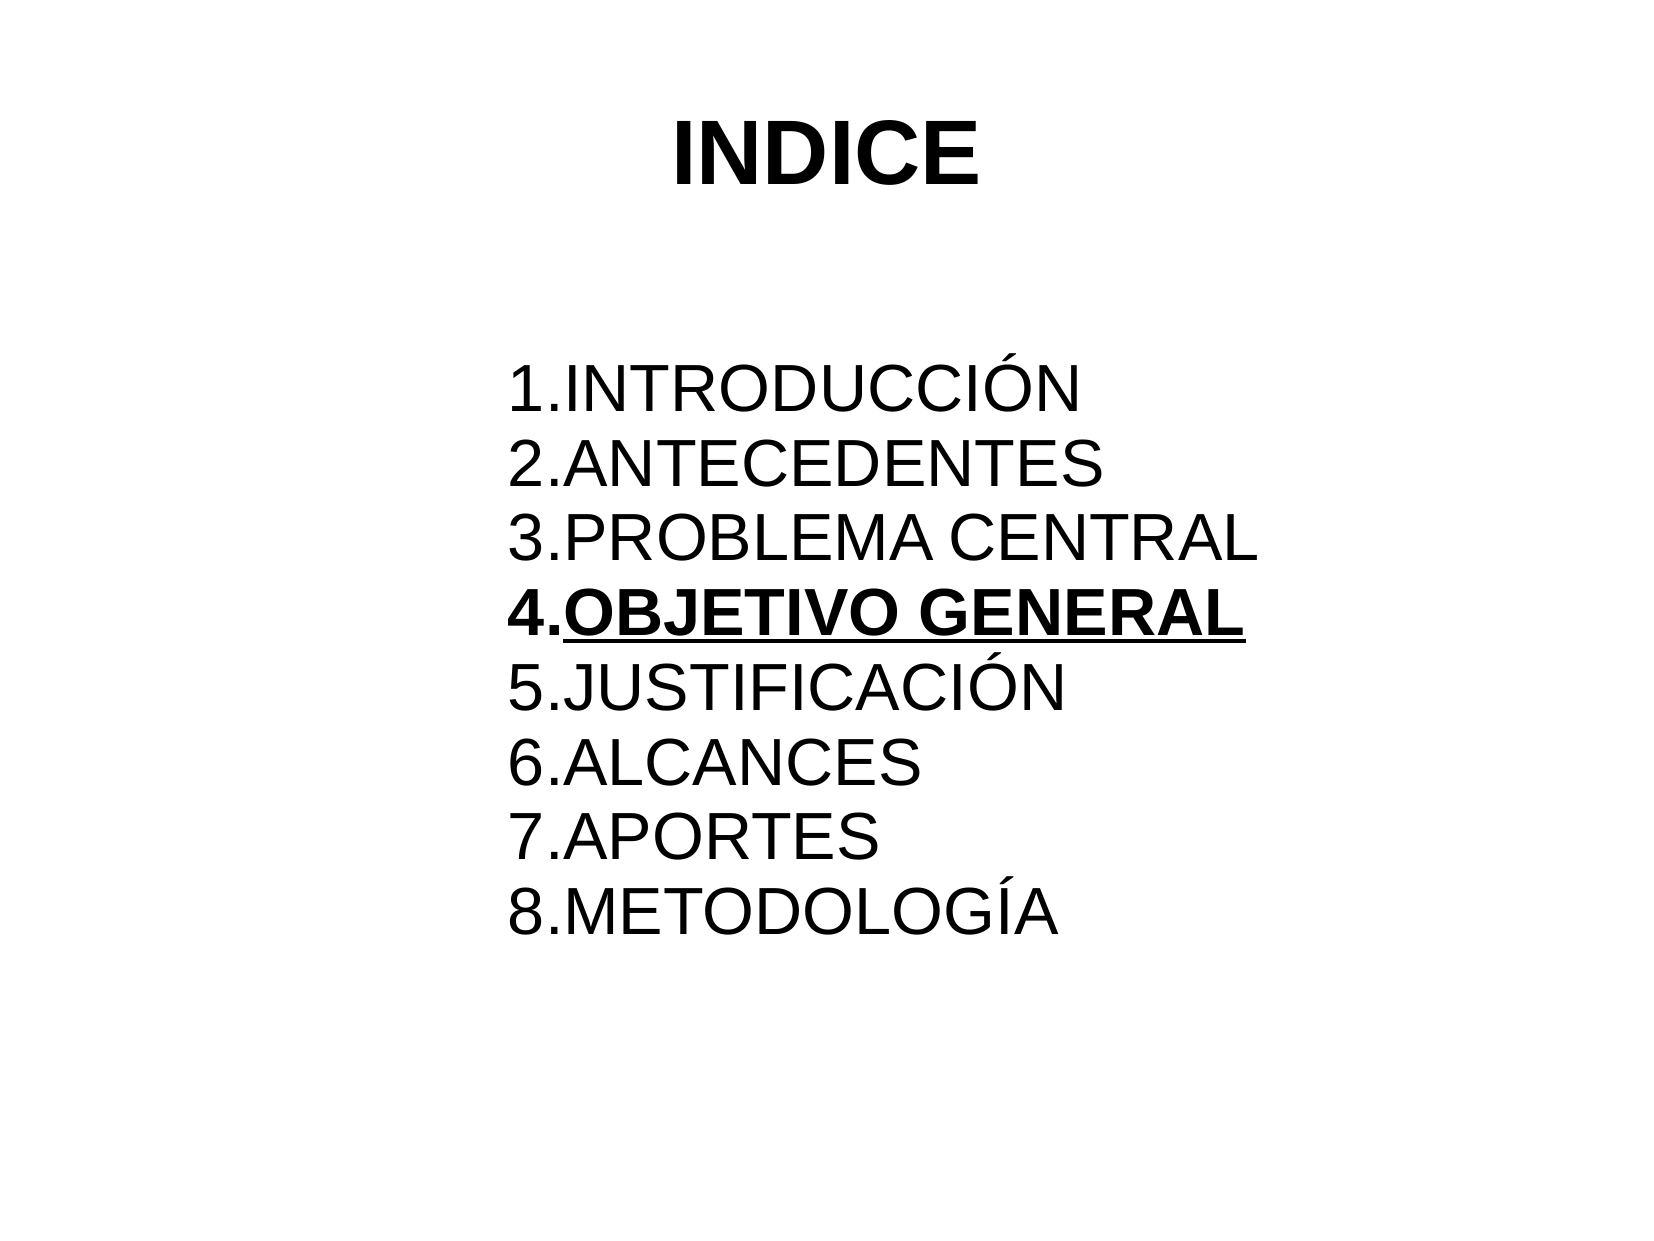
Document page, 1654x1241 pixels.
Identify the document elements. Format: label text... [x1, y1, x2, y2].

title INDICE [82, 49, 1571, 257]
subtitle INTRODUCCIÓN ANTECEDENTES PROBLEMA CENTRAL OBJETIVO GENERAL JUSTIFICACIÓN ALCANCES APORTES METODOLOGÍA [507, 290, 1312, 1010]
